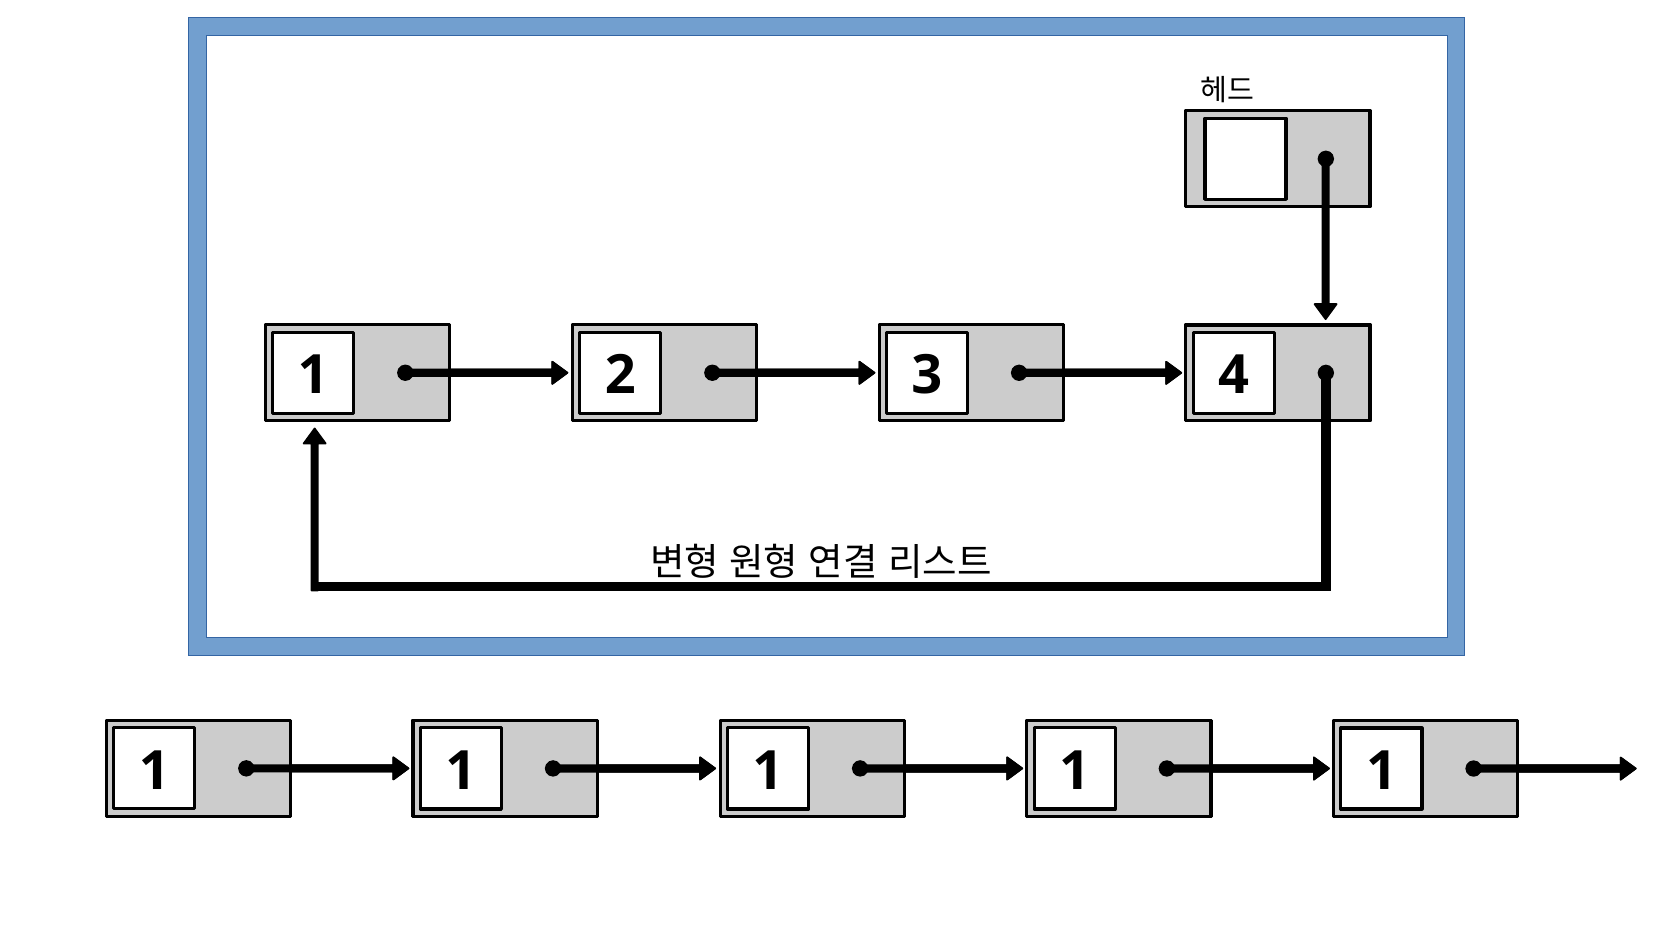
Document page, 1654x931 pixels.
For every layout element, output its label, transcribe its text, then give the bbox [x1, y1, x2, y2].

text_box 2 [579, 332, 661, 414]
text_box [1026, 720, 1330, 817]
text_box [413, 720, 716, 817]
text_box 1 [727, 727, 809, 809]
text_box 변형 원형 연결 리스트 [319, 524, 1322, 583]
text_box 헤드 [1185, 59, 1271, 108]
text_box [106, 720, 409, 817]
text_box 1 [420, 727, 502, 809]
text_box [720, 720, 1023, 817]
text_box 4 [1193, 332, 1275, 414]
text_box [1333, 720, 1636, 817]
text_box 1 [1340, 727, 1422, 810]
text_box 1 [113, 727, 195, 809]
text_box 1 [1034, 727, 1116, 809]
text_box 3 [886, 332, 968, 414]
text_box 1 [272, 332, 354, 414]
text_box [188, 17, 1465, 656]
